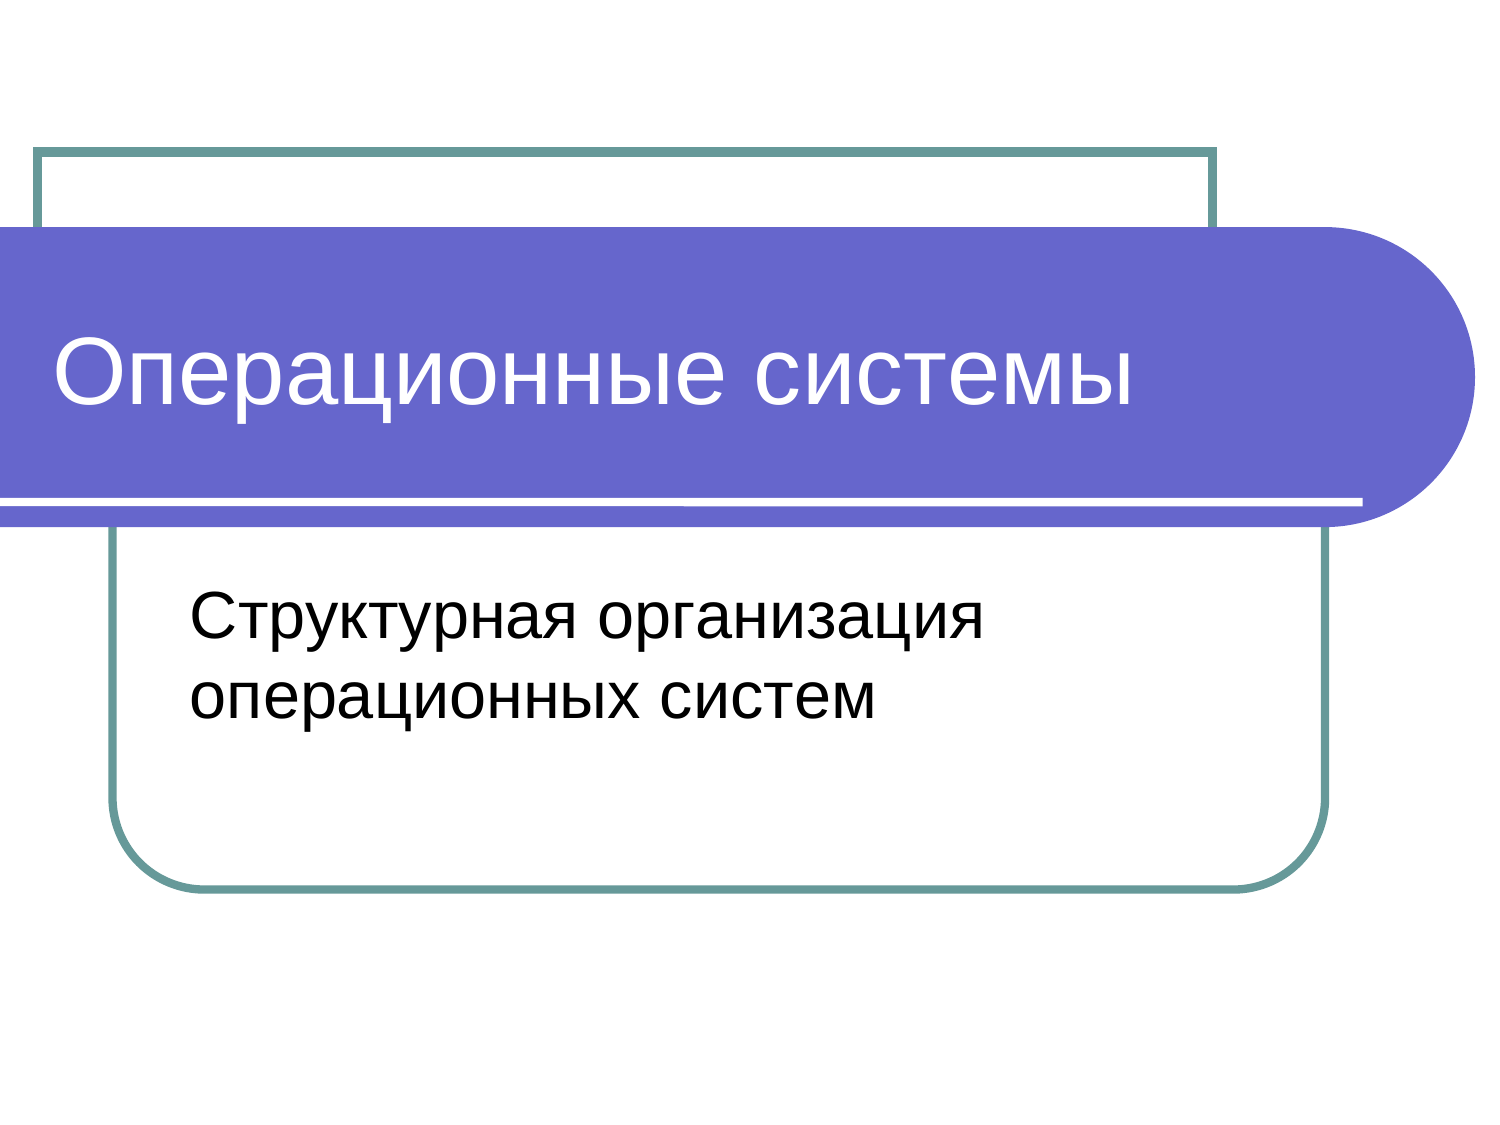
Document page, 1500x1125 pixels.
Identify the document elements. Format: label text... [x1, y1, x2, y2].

title Операционные системы [37, 234, 1363, 499]
subtitle Структурная организация операционных систем [174, 564, 1263, 840]
